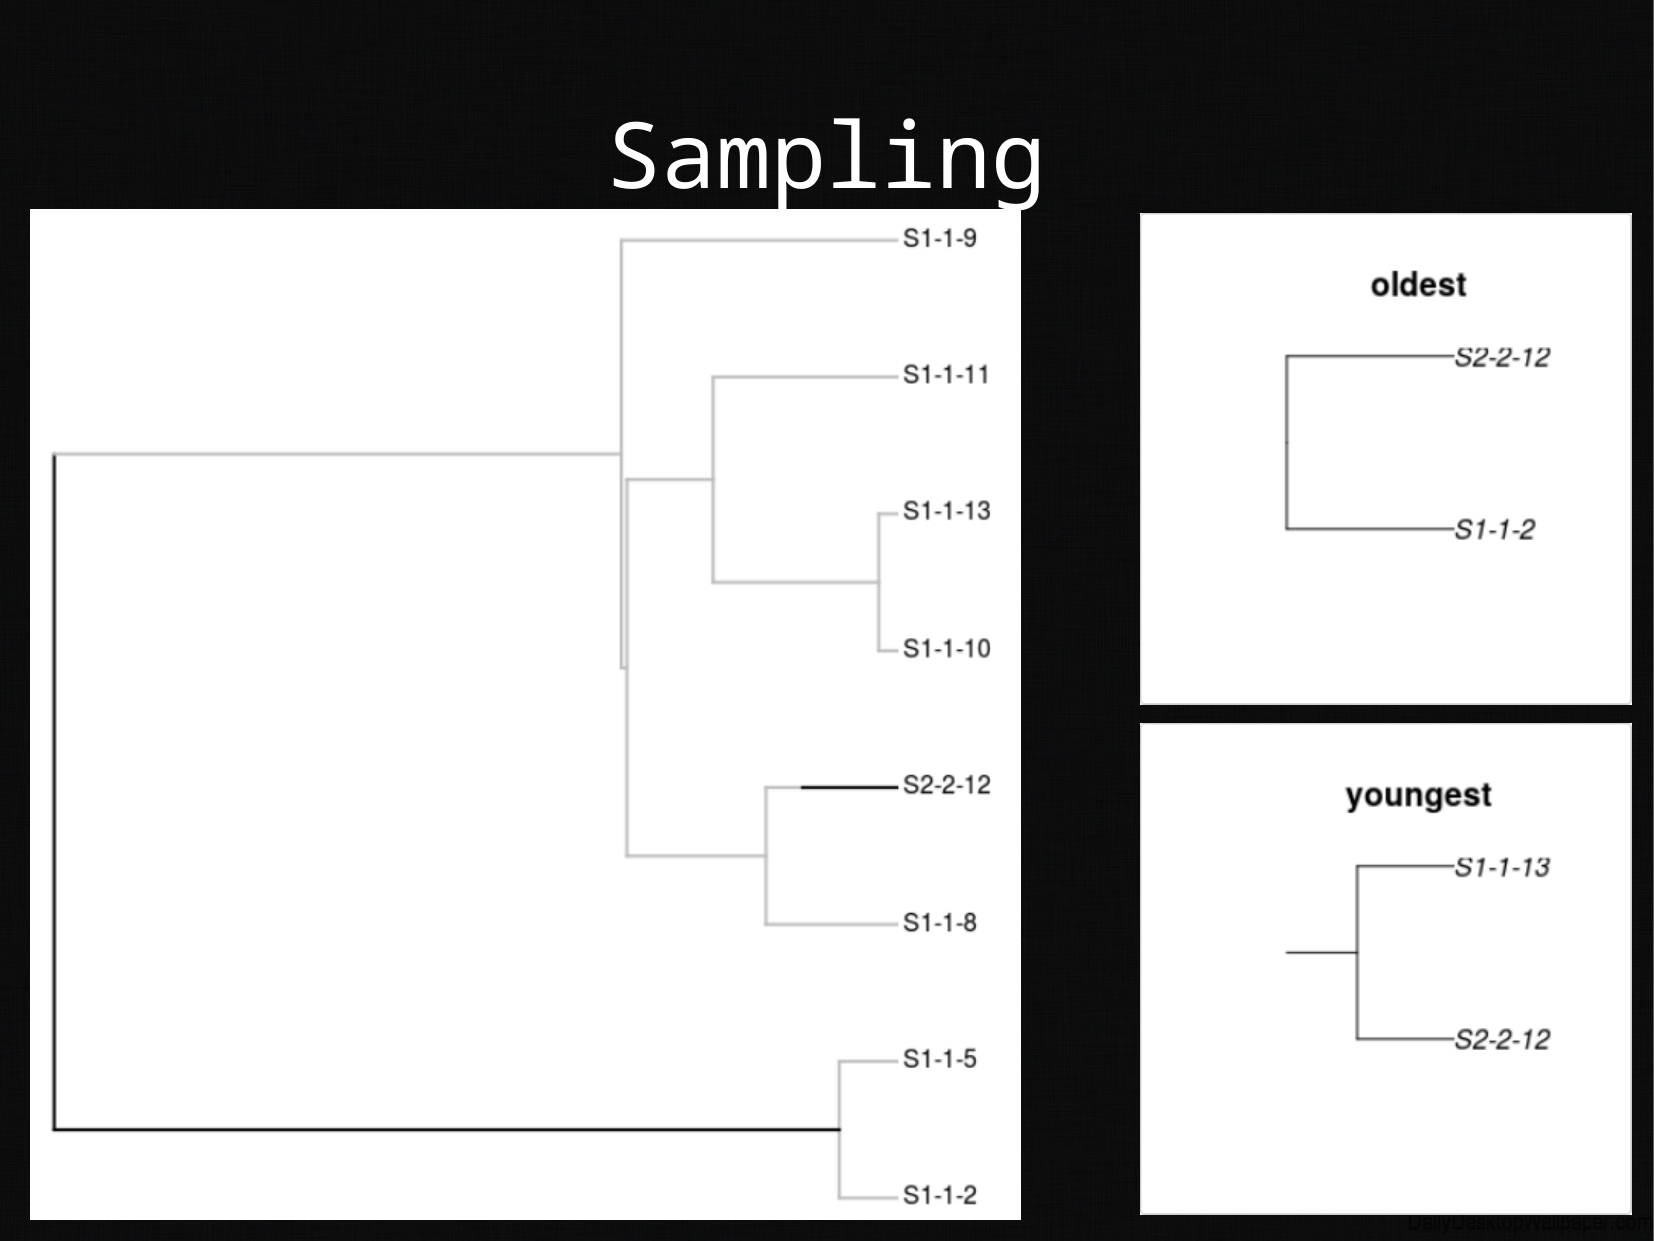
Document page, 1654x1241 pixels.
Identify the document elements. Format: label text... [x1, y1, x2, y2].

title Sampling [82, 49, 1571, 257]
picture [0, 0, 1654, 1241]
